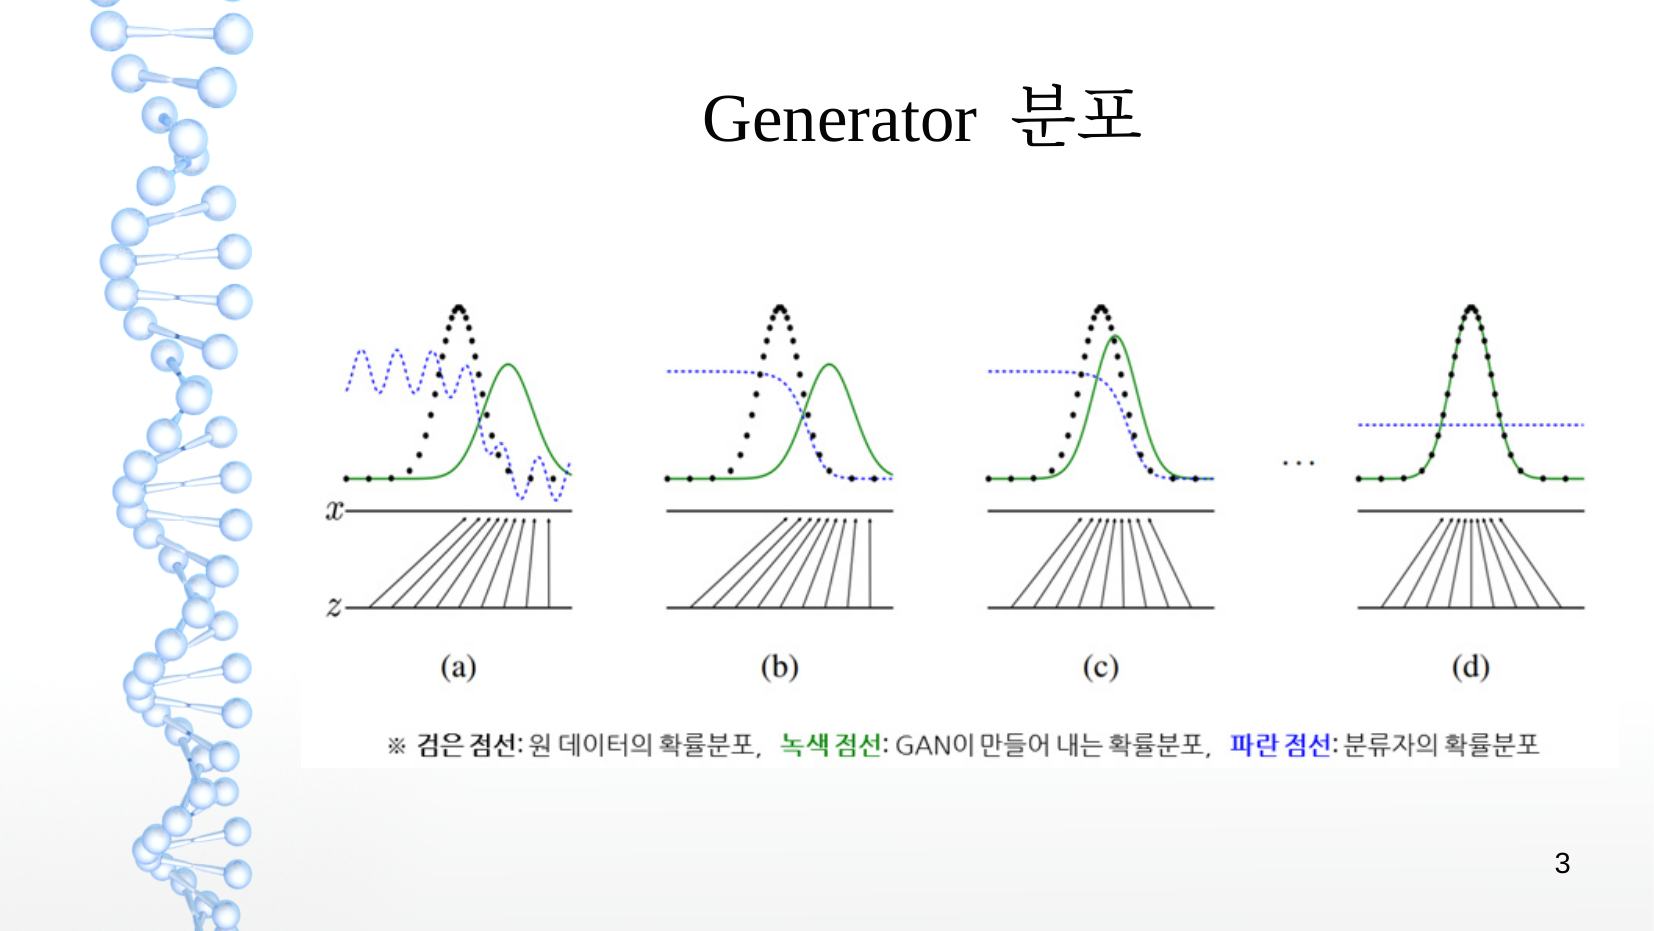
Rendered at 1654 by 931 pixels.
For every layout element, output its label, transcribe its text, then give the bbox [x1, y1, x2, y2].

title Generator 분포 [259, 35, 1589, 189]
picture [0, 0, 1654, 931]
